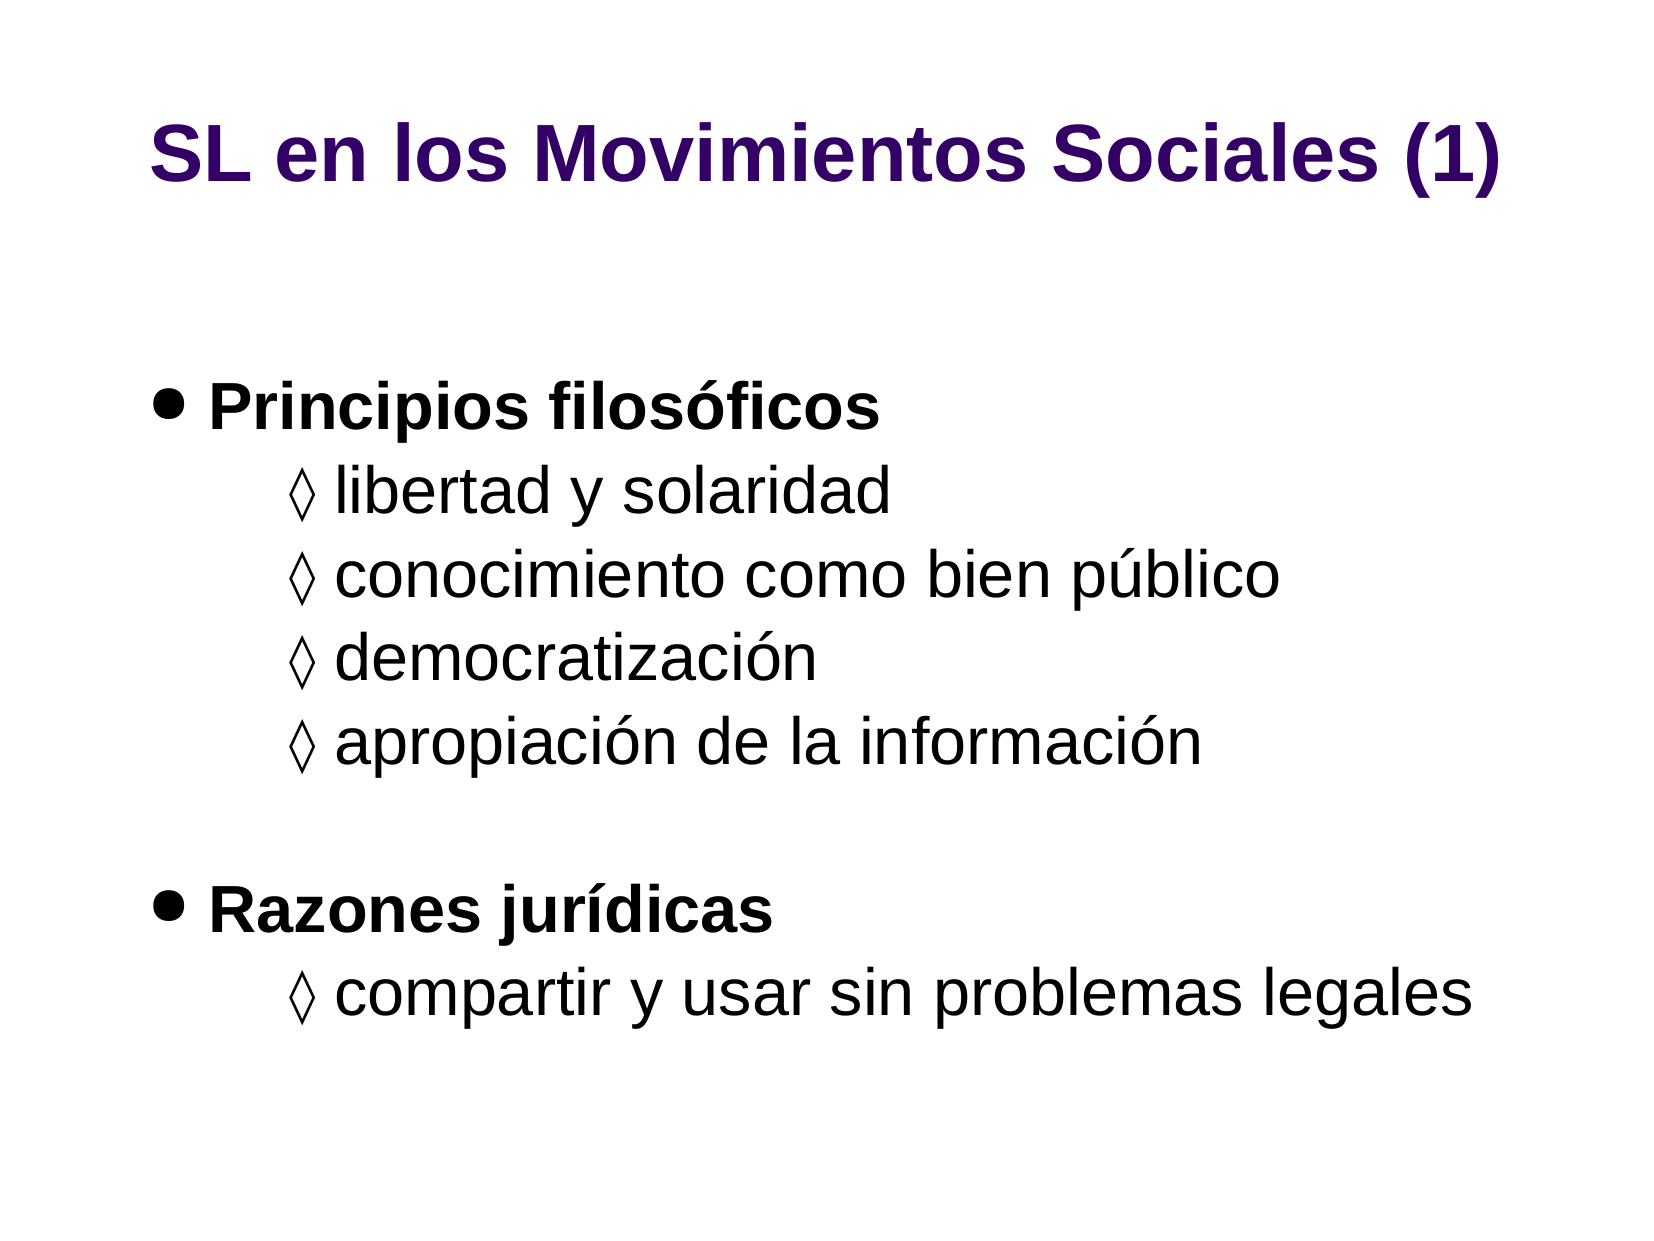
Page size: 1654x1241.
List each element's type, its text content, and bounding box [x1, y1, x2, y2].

subtitle Principios filosóficos libertad y solaridad conocimiento como bien público democratización apropiación de la información Razones jurídicas compartir y usar sin problemas legales [82, 228, 1570, 1171]
title SL en los Movimientos Sociales (1) [82, 49, 1571, 257]
